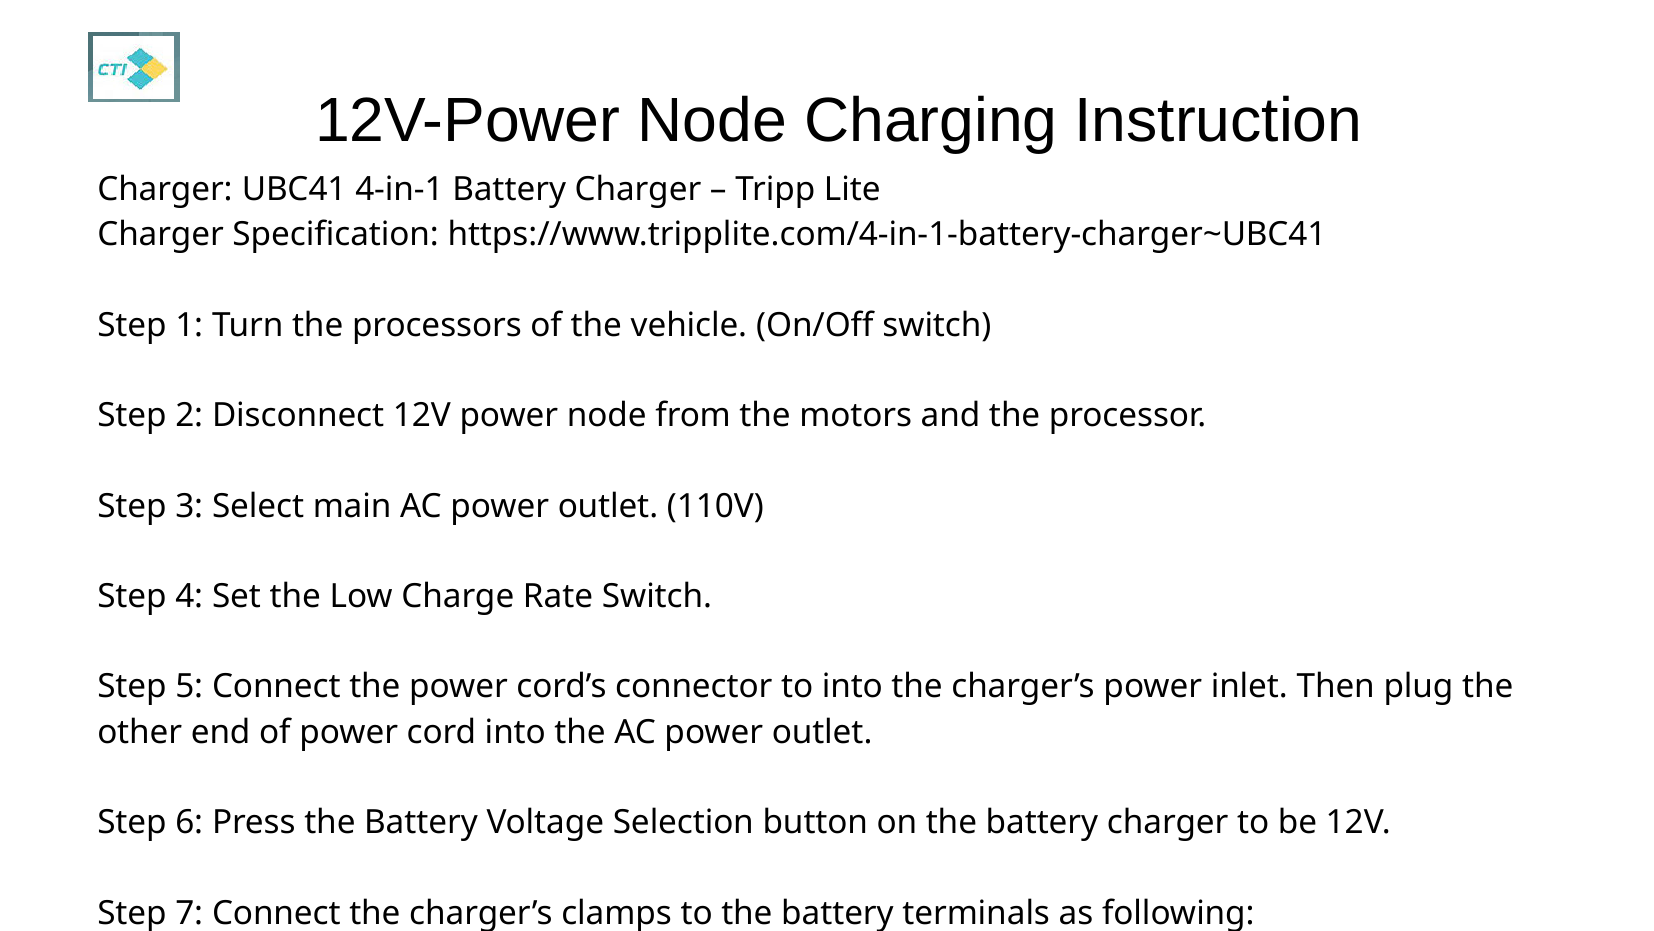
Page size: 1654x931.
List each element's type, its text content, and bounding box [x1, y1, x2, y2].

picture [88, 32, 180, 102]
title 12V-Power Node Charging Instruction [164, 37, 1641, 184]
text_box Charger: UBC41 4-in-1 Battery Charger – Tripp Lite Charger Specification: https://www.tripplite.com/4-in-1-battery-charger~UBC41 Step 1: Turn the processors of the vehicle. (On/Off switch) Step 2: Disconnect 12V power node from the motors and the processor. Step 3: Select main AC power outlet. (110V) Step 4: Set the Low Charge Rate Switch. Step 5: Connect the power cord’s connector to into the charger’s power inlet. Then plug the other end of power cord into the AC power outlet. Step 6: Press the Battery Voltage Selection button on the battery charger to be 12V. Step 7: Connect the charger’s clamps to the battery terminals as following: Step 7.1: Connect the positive clamp to the battery positive terminal. Step 7.2: Then connect the negative clamp to the battery negative terminal. Step 8: After the charging is finished, disconnect the charger from the 36V power node. Step 9: Reconnect the battery to the motors and the processor. [82, 157, 1568, 931]
